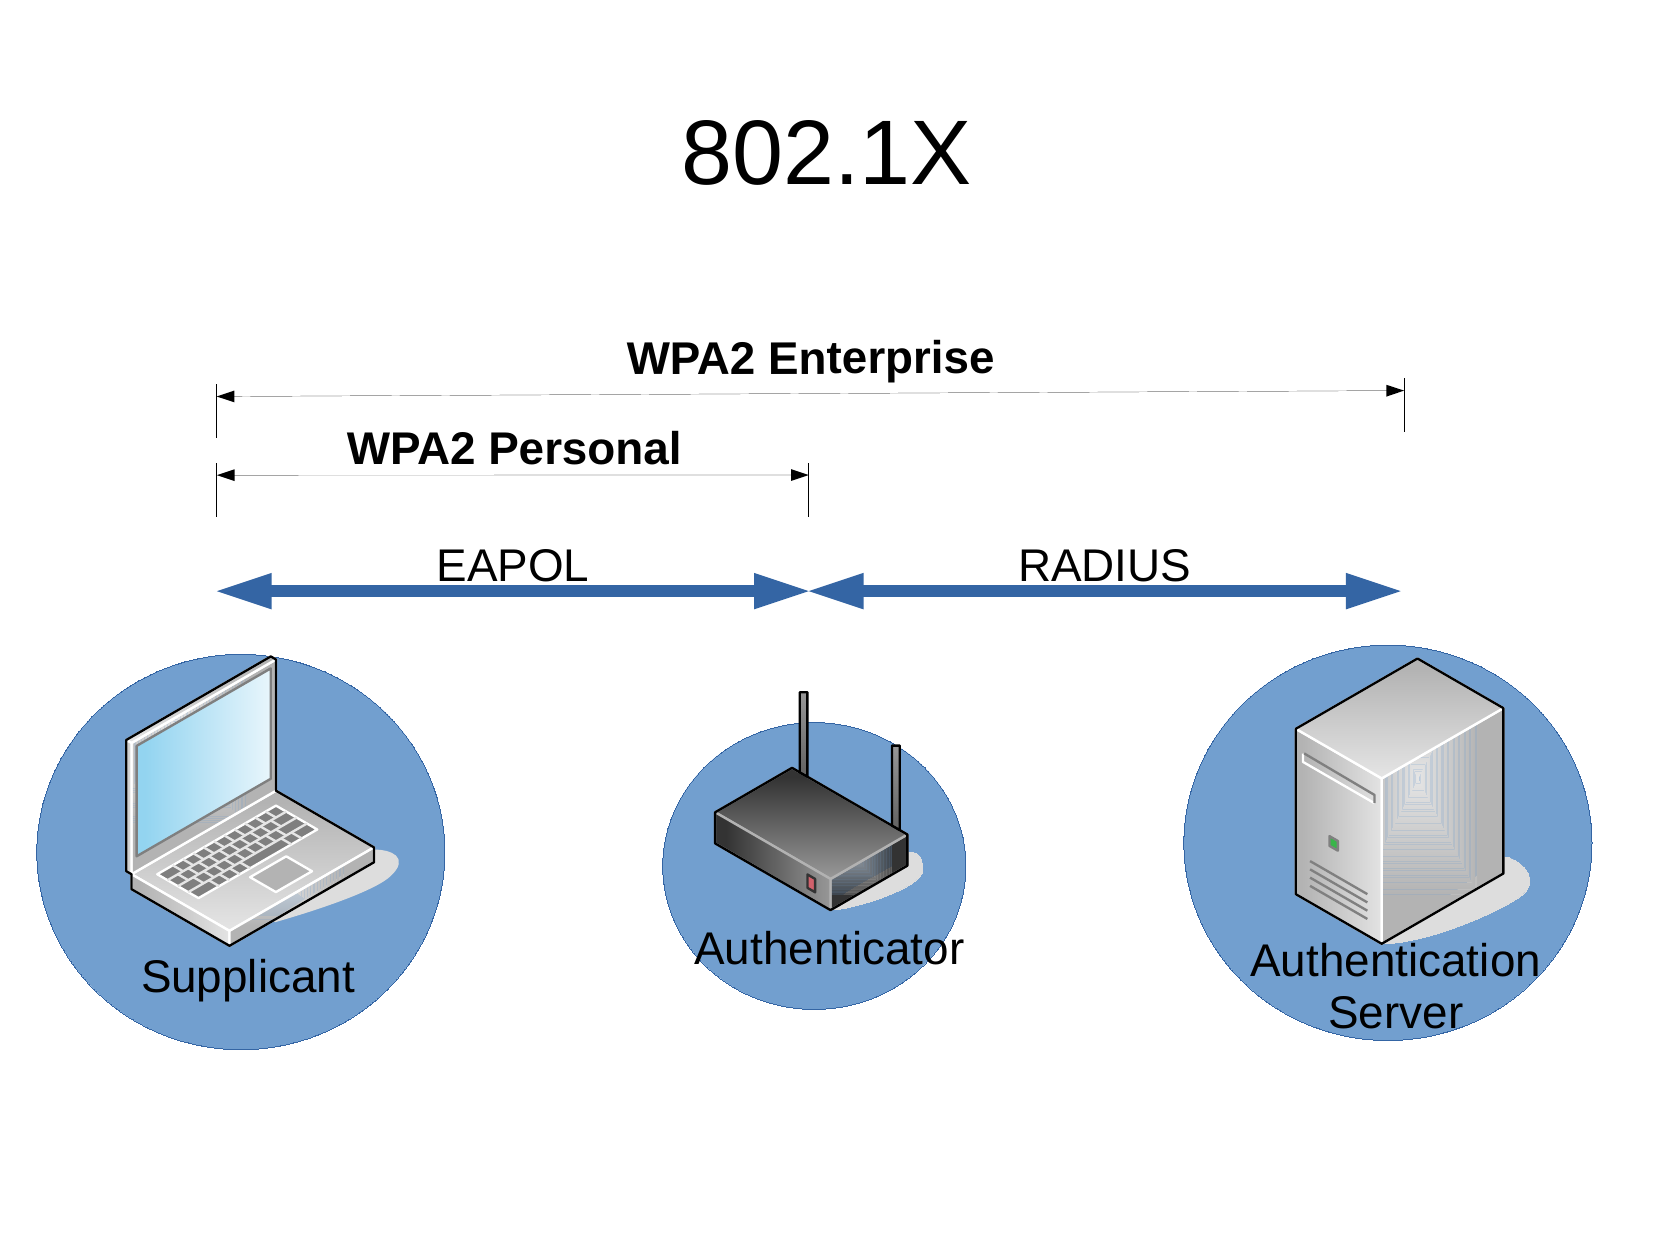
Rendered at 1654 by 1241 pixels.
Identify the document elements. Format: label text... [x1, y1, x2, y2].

text_box [128, 659, 372, 943]
text_box Authenticator [679, 915, 980, 982]
text_box Supplicant [126, 943, 371, 1010]
text_box [725, 982, 904, 1010]
text_box [36, 654, 364, 1050]
text_box [662, 692, 966, 931]
text_box Authentication Server [1235, 927, 1557, 1046]
title 802.1X [82, 49, 1571, 257]
text_box [1183, 645, 1593, 974]
text_box [239, 657, 445, 1005]
text_box [1297, 661, 1502, 927]
